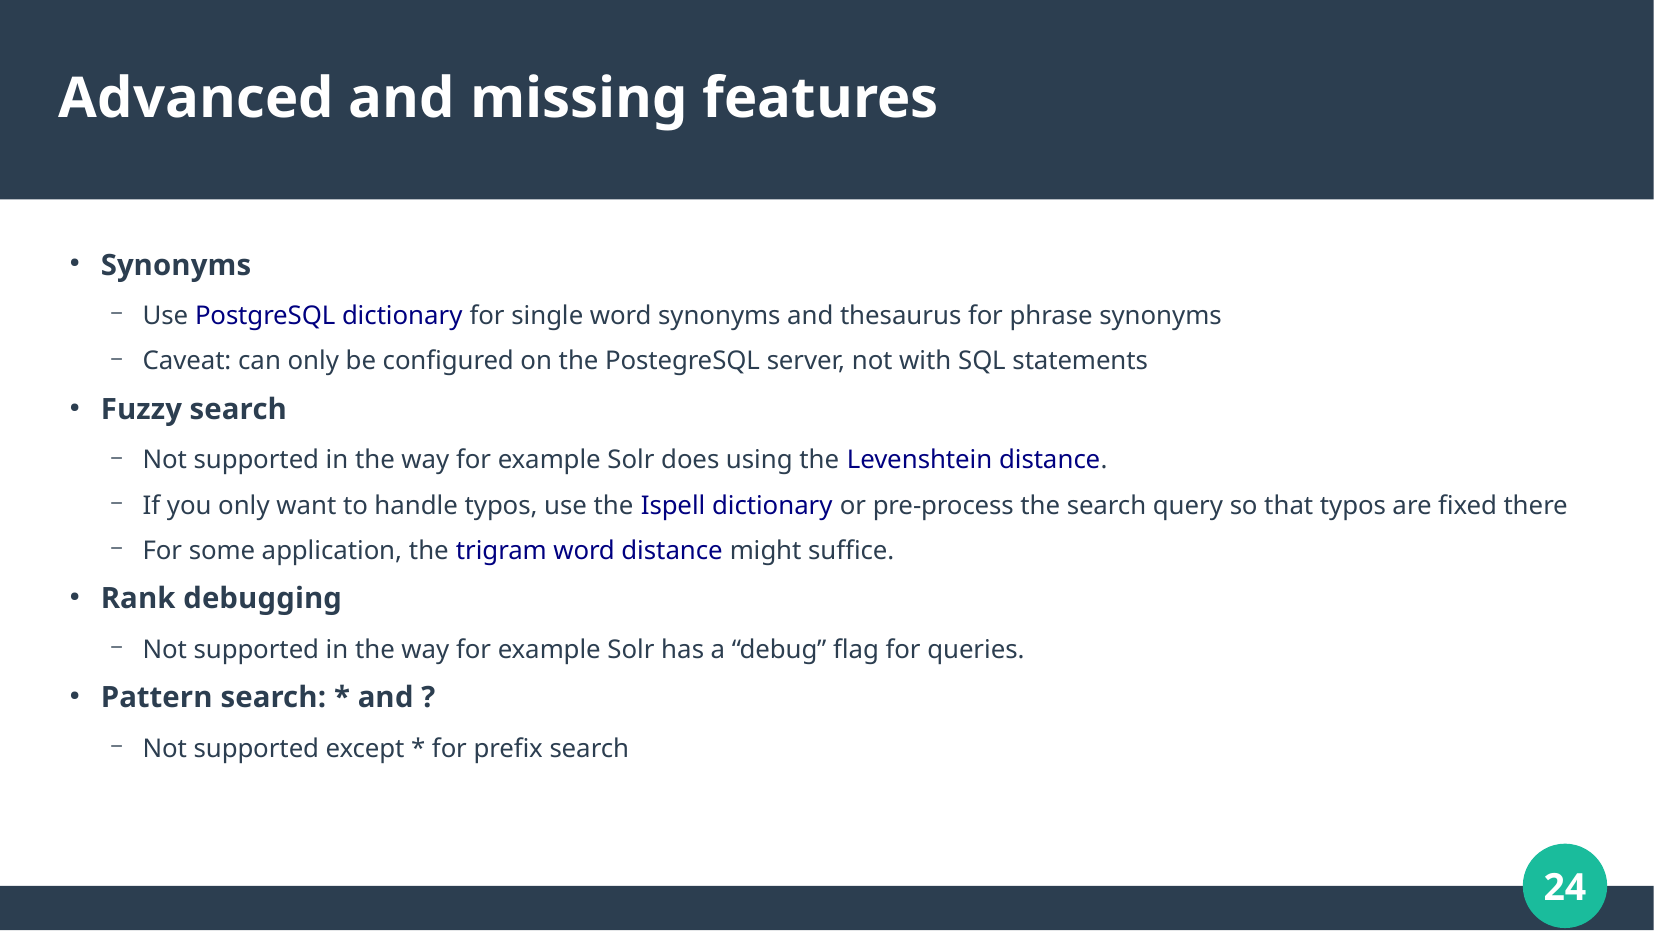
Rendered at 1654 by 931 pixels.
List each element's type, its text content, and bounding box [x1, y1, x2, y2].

list Synonyms Use PostgreSQL dictionary for single word synonyms and thesaurus for phrase synonyms Caveat: can only be configured on the PostegreSQL server, not with SQL statements Fuzzy search Not supported in the way for example Solr does using the Levenshtein distance. If you only want to handle typos, use the Ispell dictionary or pre-process the search query so that typos are fixed there For some application, the trigram word distance might suffice. Rank debugging Not supported in the way for example Solr has a “debug” flag for queries. Pattern search: * and ? Not supported except * for prefix search [59, 243, 1595, 788]
title Advanced and missing features [59, 37, 1595, 156]
